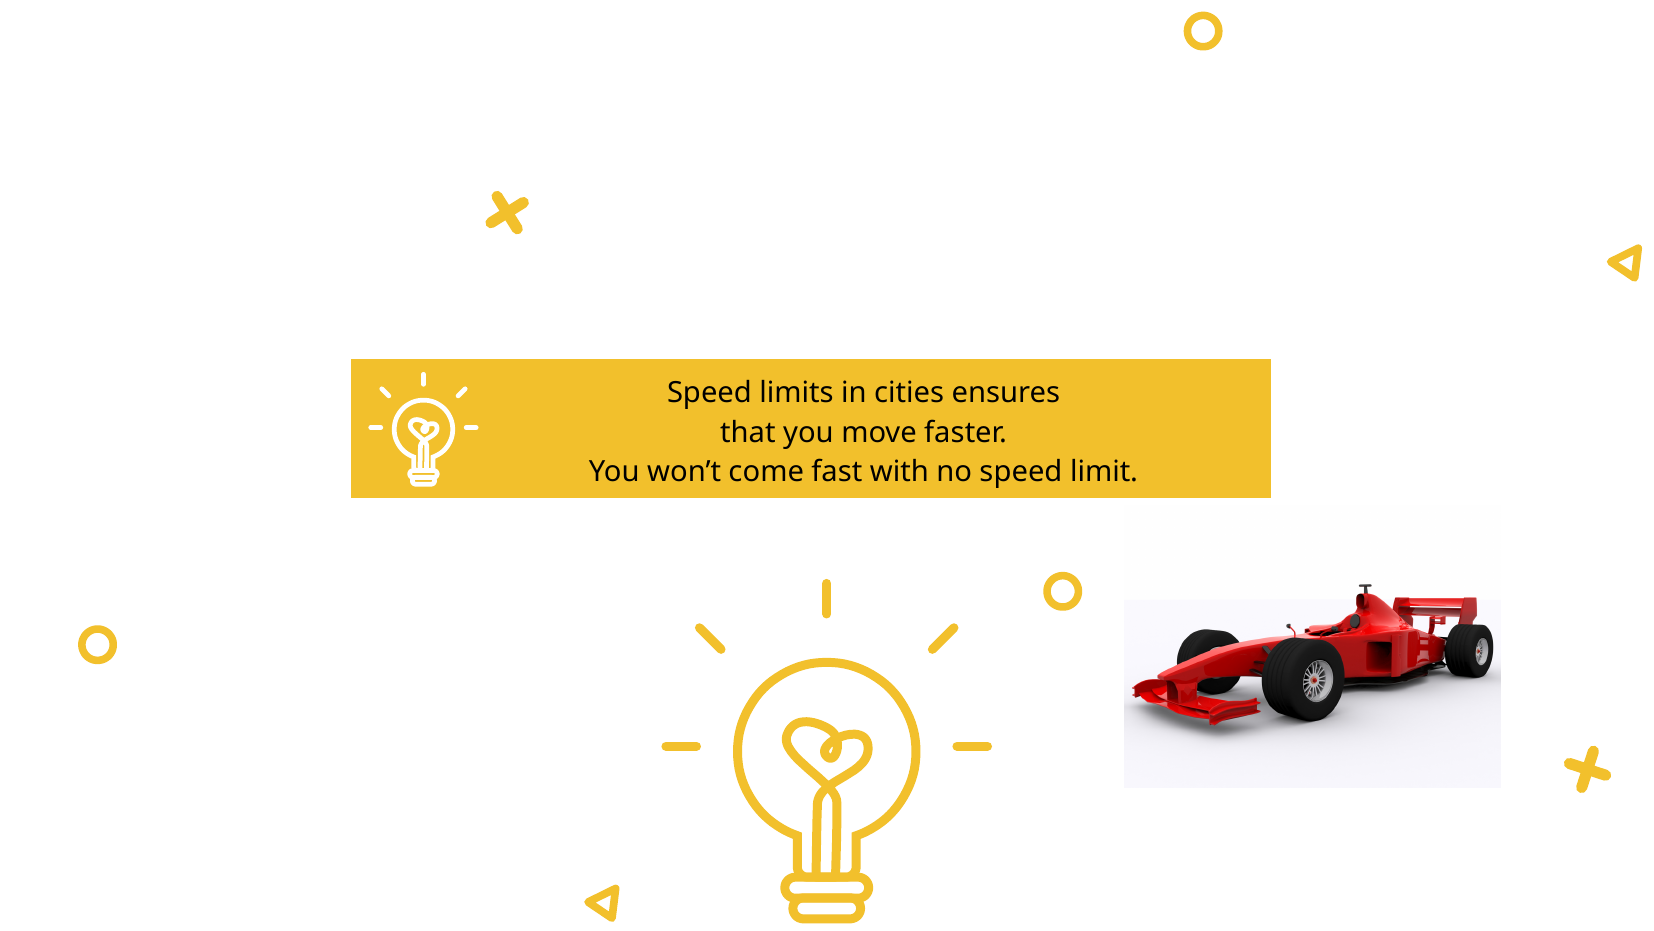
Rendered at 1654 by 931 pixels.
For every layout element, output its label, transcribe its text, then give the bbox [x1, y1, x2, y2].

picture [1124, 505, 1501, 788]
text_box Speed limits in cities ensures that you move faster. You won’t come fast with no speed limit. [487, 339, 1241, 523]
